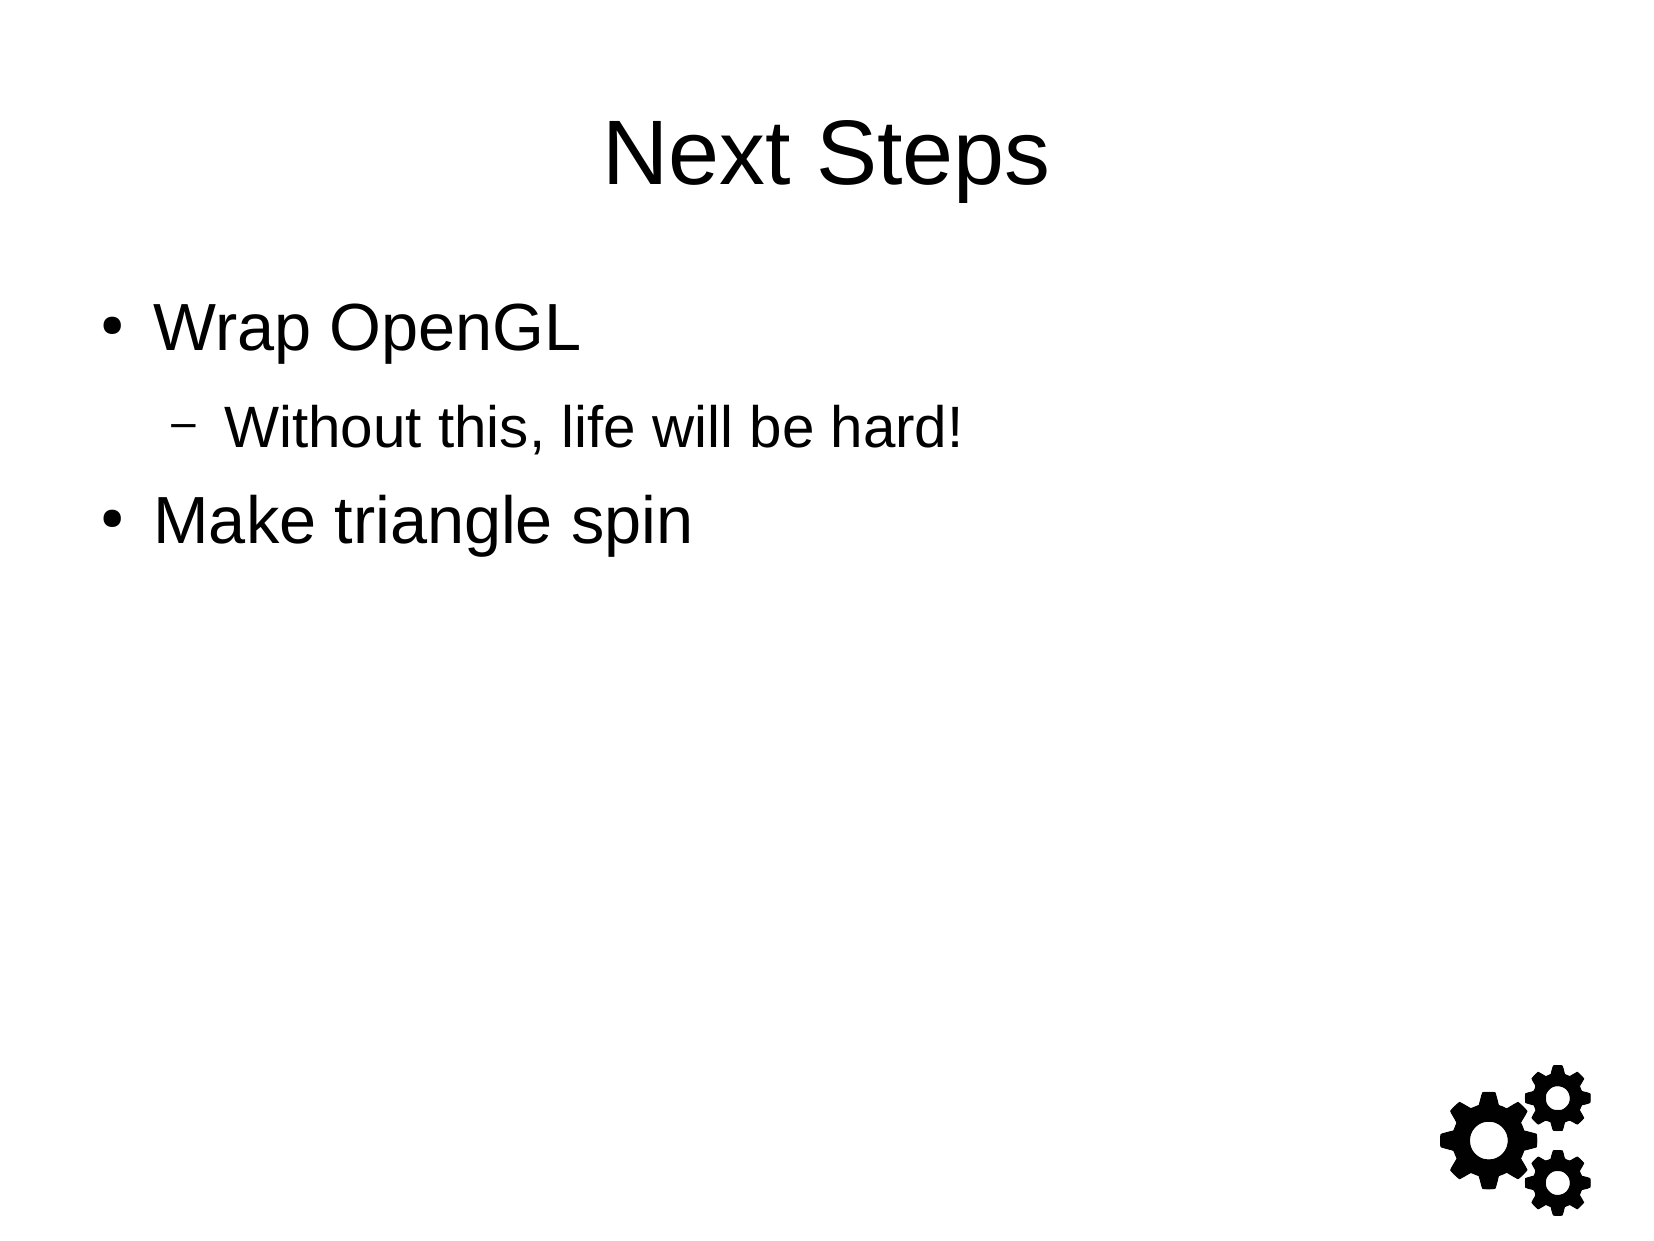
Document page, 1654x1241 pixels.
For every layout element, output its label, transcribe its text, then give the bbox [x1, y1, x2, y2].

list Wrap OpenGL Without this, life will be hard! Make triangle spin [82, 290, 1571, 1010]
picture [1440, 1065, 1591, 1216]
title Next Steps [82, 49, 1571, 257]
